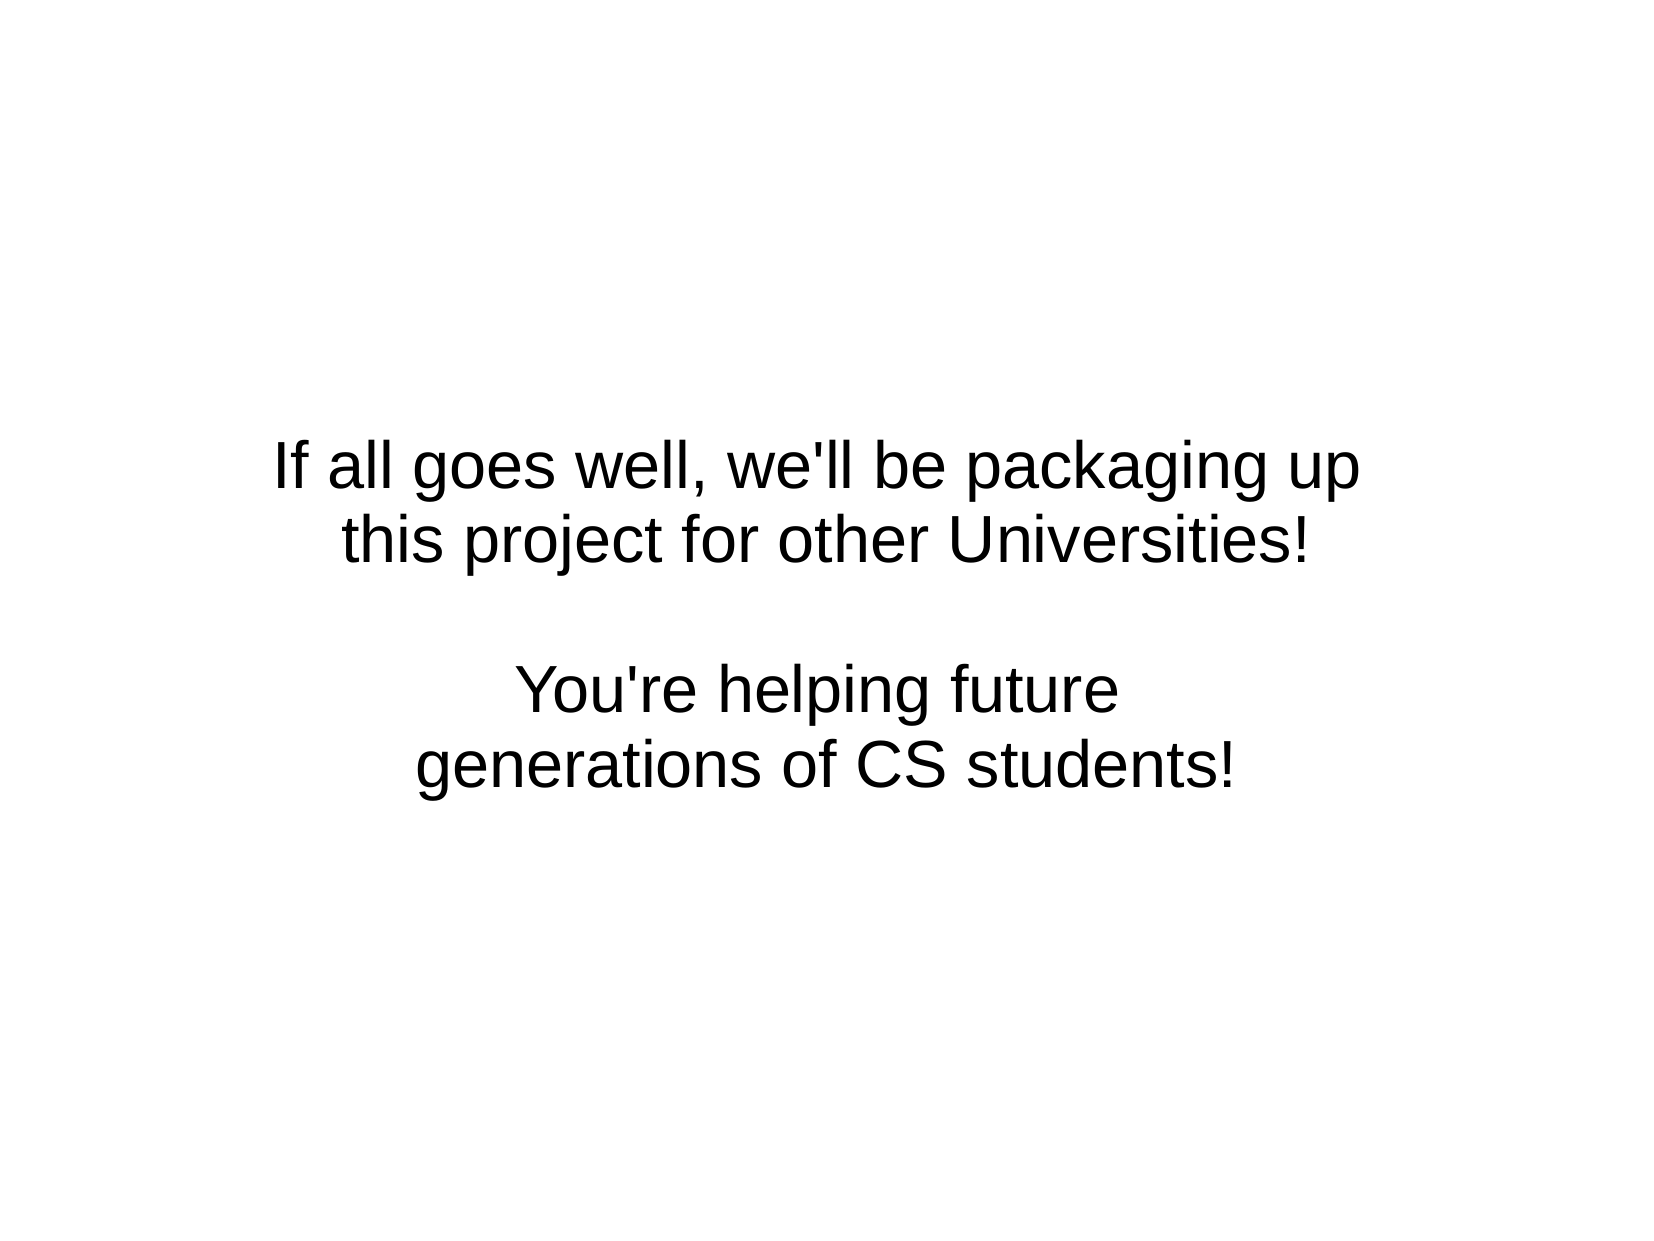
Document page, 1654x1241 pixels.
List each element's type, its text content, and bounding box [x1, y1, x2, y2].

subtitle If all goes well, we'll be packaging up this project for other Universities! You're helping future generations of CS students! [82, 84, 1571, 1145]
